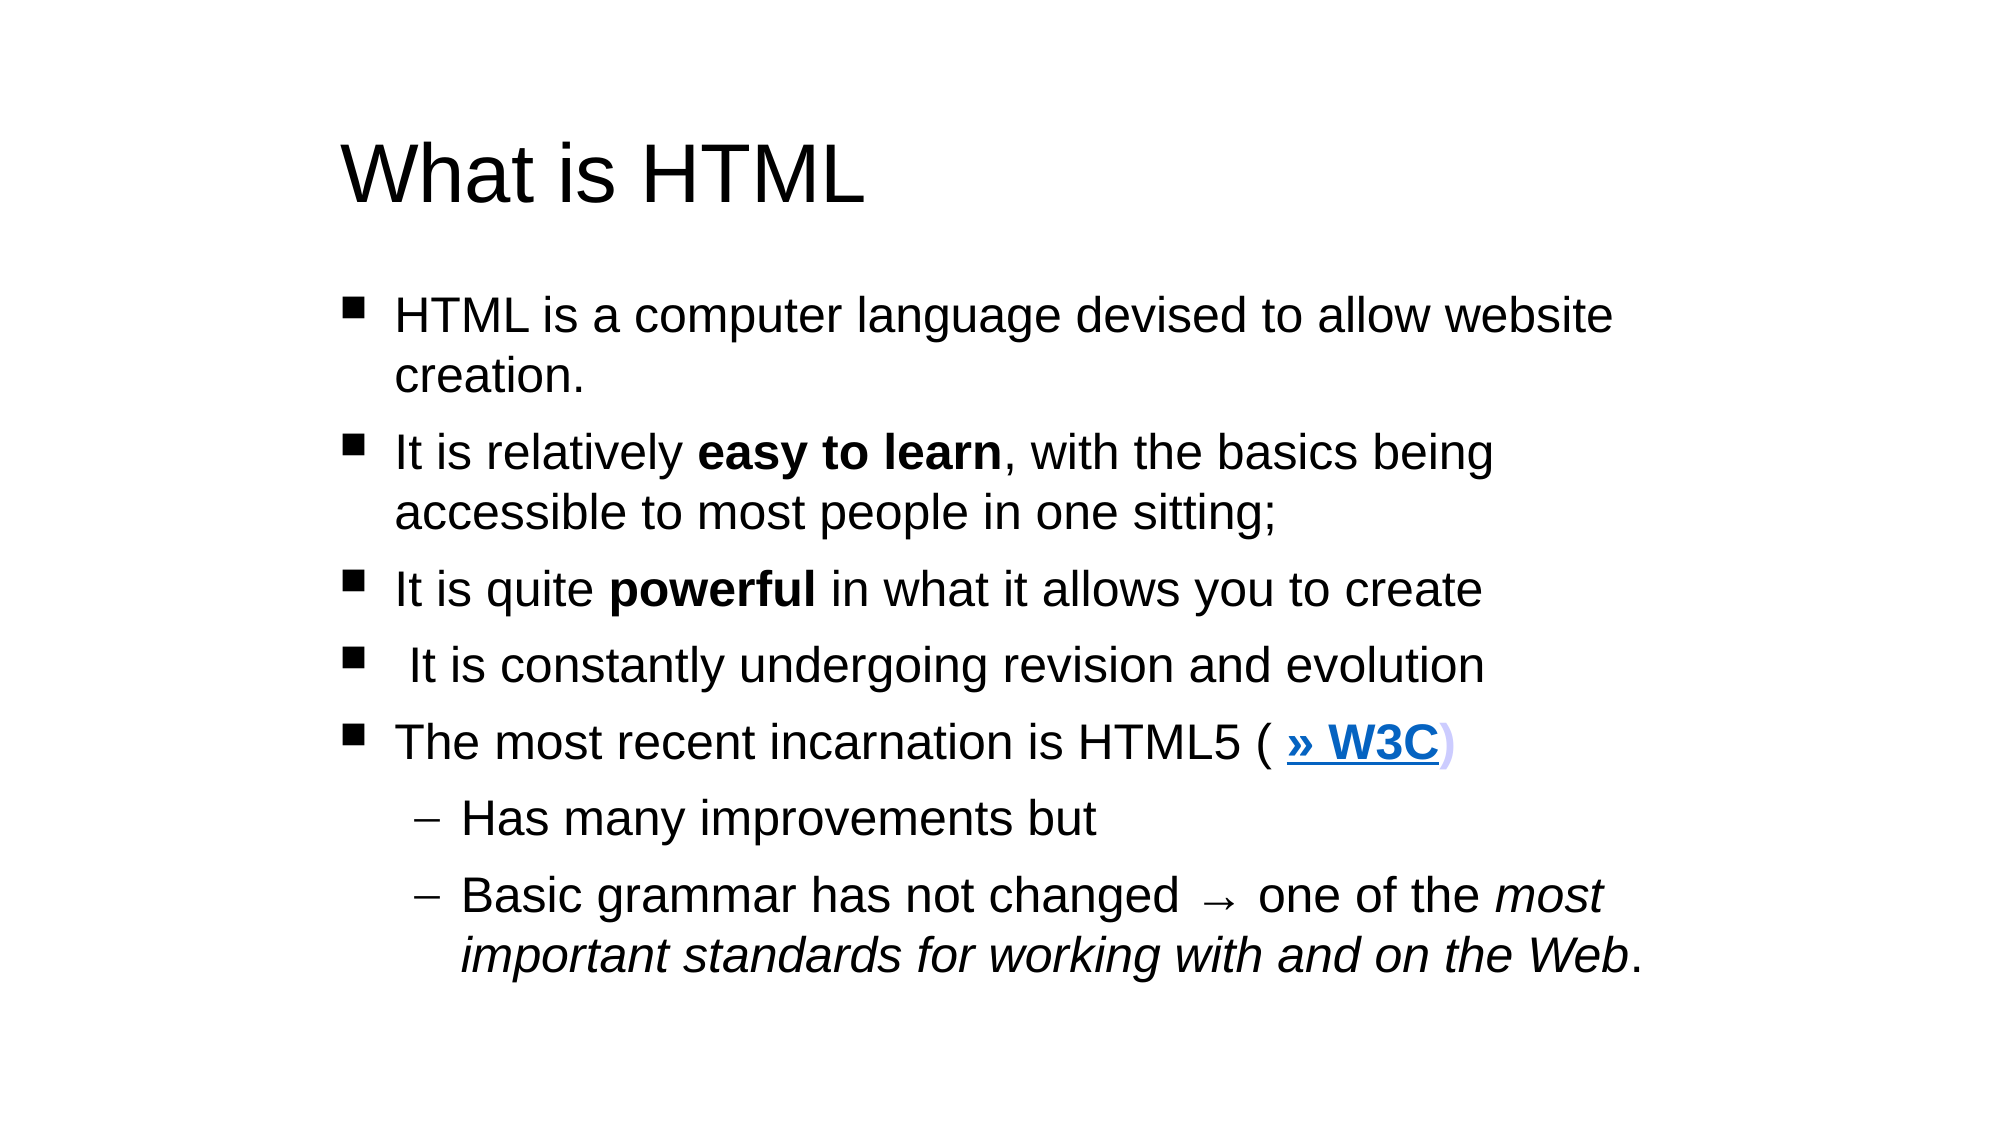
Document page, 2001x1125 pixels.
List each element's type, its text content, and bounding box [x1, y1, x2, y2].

text_box What is HTML [324, 75, 1675, 263]
text_box HTML is a computer language devised to allow website creation. It is relatively easy to learn, with the basics being accessible to most people in one sitting; It is quite powerful in what it allows you to create It is constantly undergoing revision and evolution The most recent incarnation is HTML5 ( » W3C) Has many improvements but Basic grammar has not changed → one of the most important standards for working with and on the Web. [324, 274, 1675, 963]
